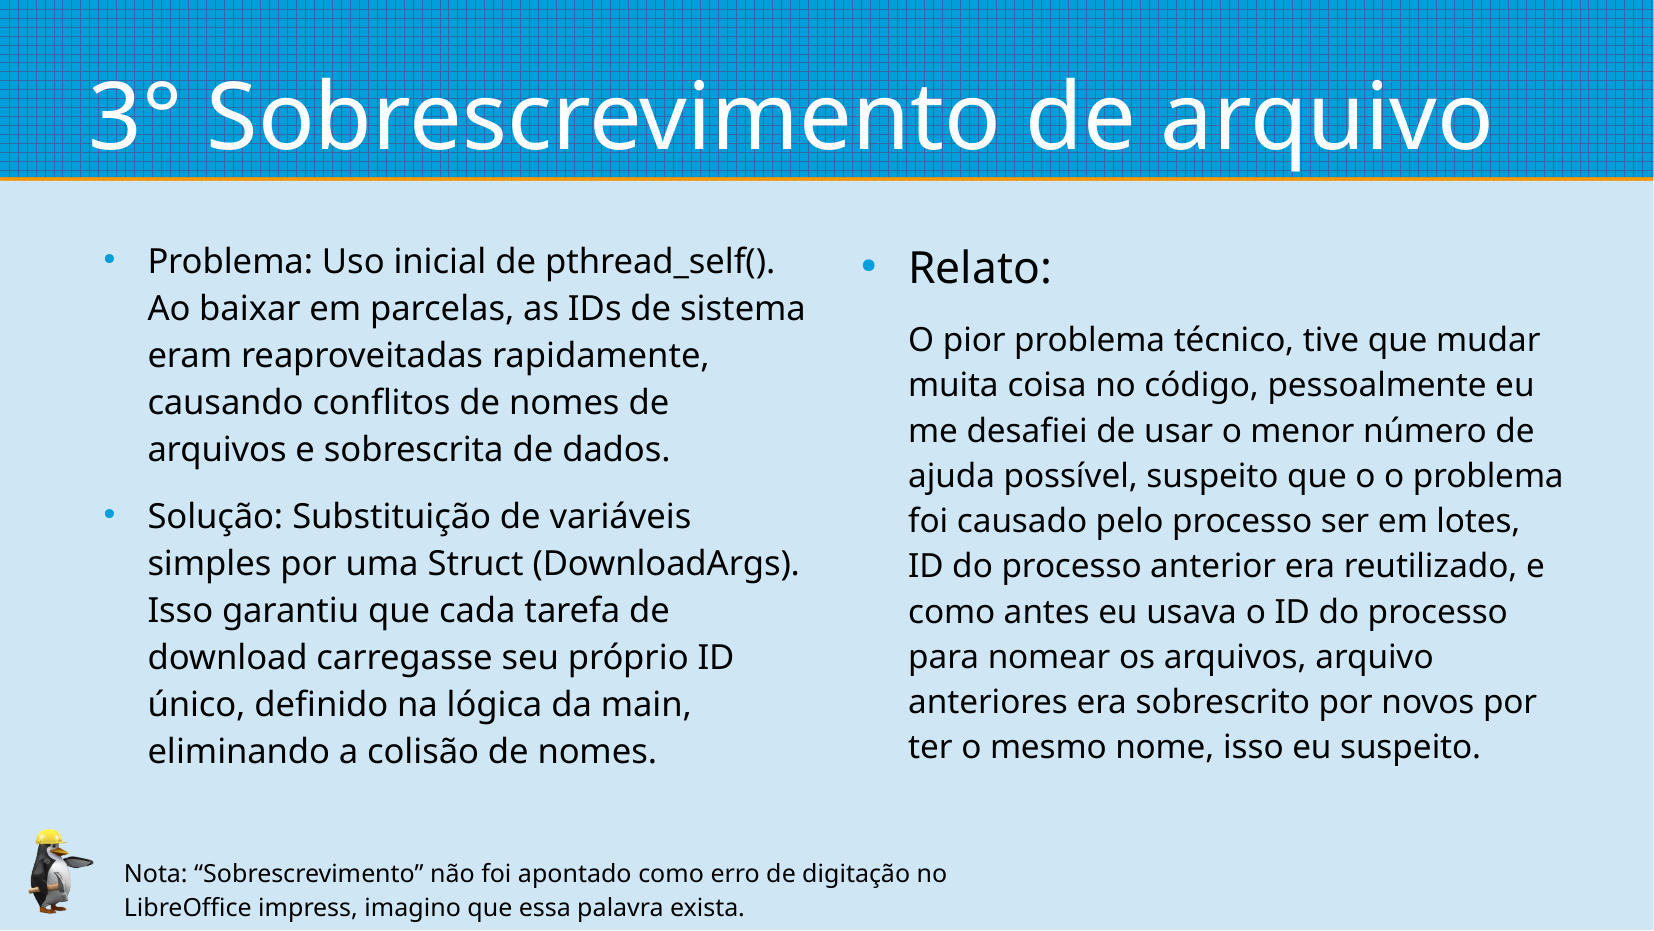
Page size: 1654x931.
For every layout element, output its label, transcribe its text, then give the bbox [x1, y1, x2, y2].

picture [0, 811, 118, 931]
list Problema: Uso inicial de pthread_self(). Ao baixar em parcelas, as IDs de sistema eram reaproveitadas rapidamente, causando conflitos de nomes de arquivos e sobrescrita de dados. Solução: Substituição de variáveis simples por uma Struct (DownloadArgs). Isso garantiu que cada tarefa de download carregasse seu próprio ID único, definido na lógica da main, eliminando a colisão de nomes. [88, 236, 809, 813]
list Relato: O pior problema técnico, tive que mudar muita coisa no código, pessoalmente eu me desafiei de usar o menor número de ajuda possível, suspeito que o o problema foi causado pelo processo ser em lotes, ID do processo anterior era reutilizado, e como antes eu usava o ID do processo para nomear os arquivos, arquivo anteriores era sobrescrito por novos por ter o mesmo nome, isso eu suspeito. [845, 236, 1566, 813]
text_box Nota: “Sobrescrevimento” não foi apontado como erro de digitação no LibreOffice impress, imagino que essa palavra exista. [118, 850, 1004, 931]
title 3° Sobrescrevimento de arquivo [88, 14, 1565, 178]
